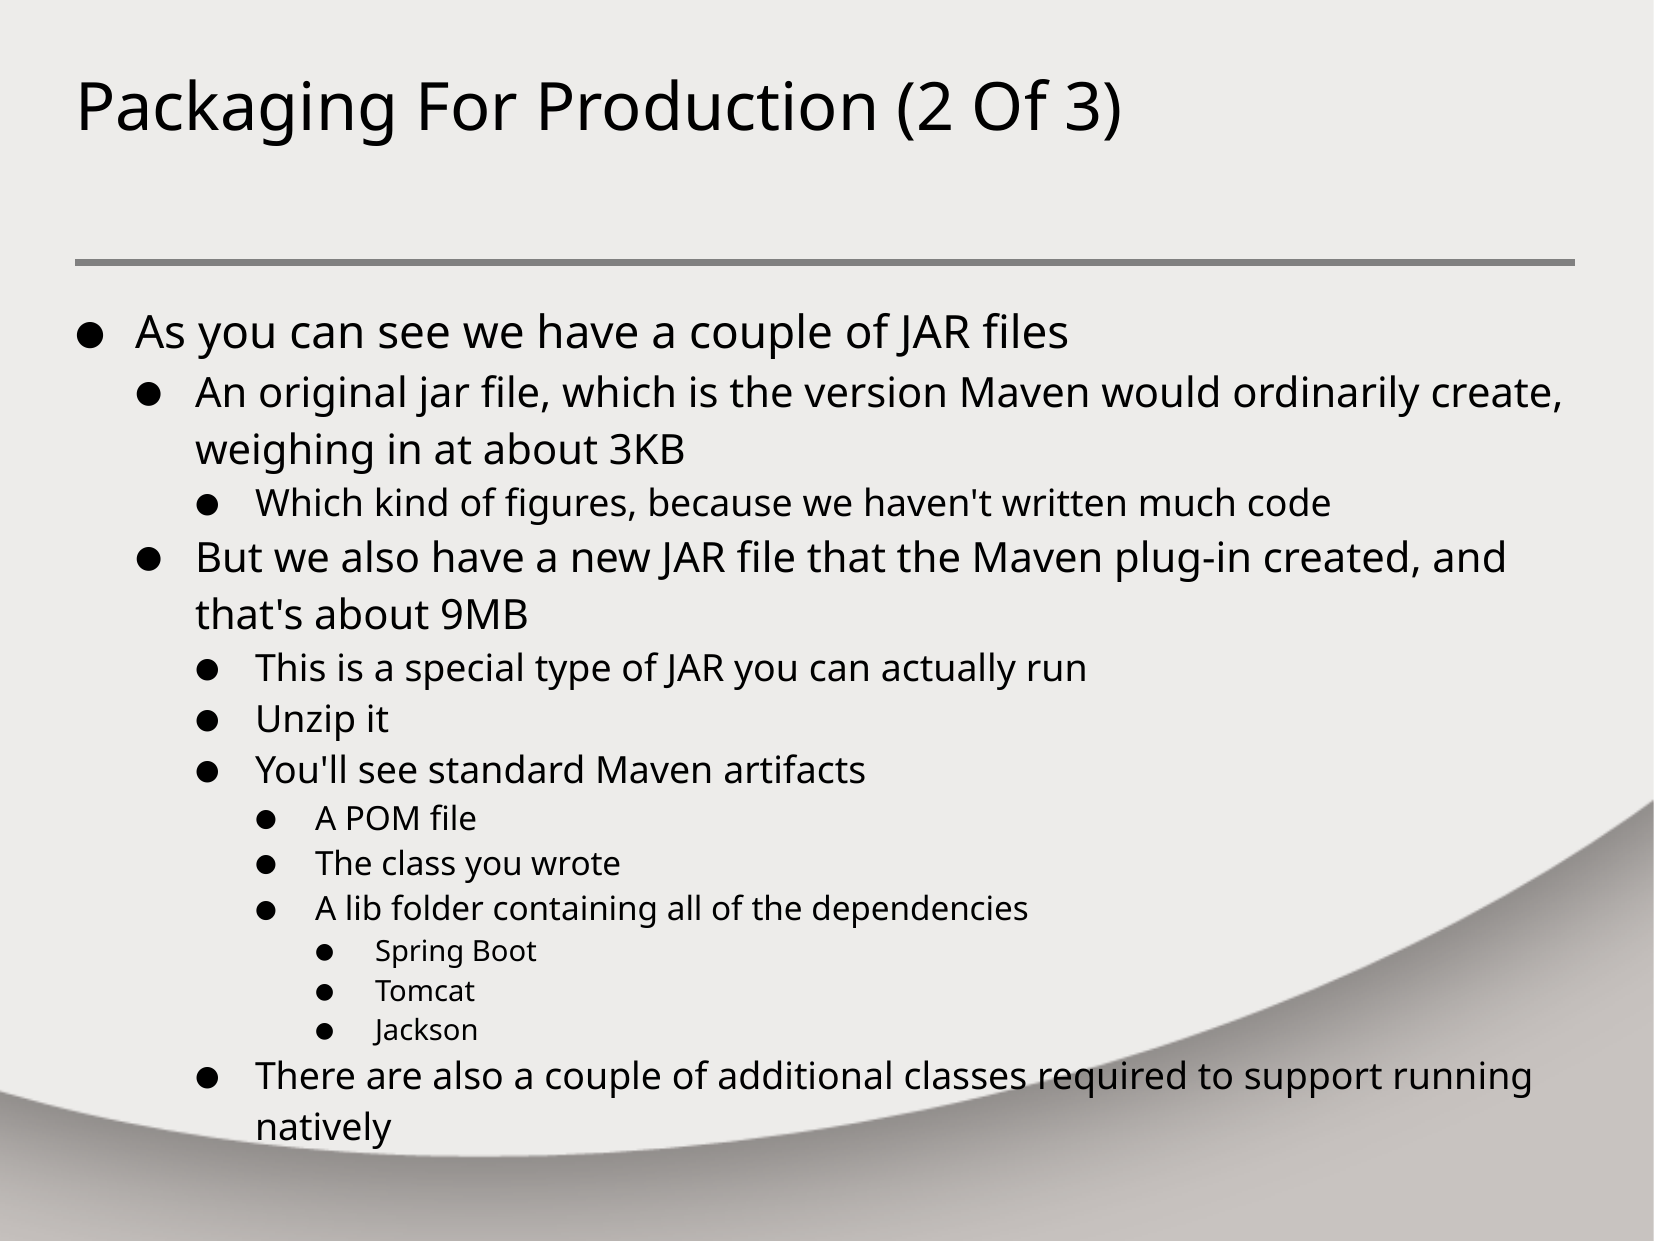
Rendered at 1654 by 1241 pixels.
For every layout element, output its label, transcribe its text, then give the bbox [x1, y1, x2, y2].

title Packaging For Production (2 Of 3) [75, 75, 1576, 226]
picture [0, 0, 1654, 1241]
list As you can see we have a couple of JAR files An original jar file, which is the version Maven would ordinarily create, weighing in at about 3KB Which kind of figures, because we haven't written much code But we also have a new JAR file that the Maven plug-in created, and that's about 9MB This is a special type of JAR you can actually run Unzip it You'll see standard Maven artifacts A POM file The class you wrote A lib folder containing all of the dependencies Spring Boot Tomcat Jackson There are also a couple of additional classes required to support running natively [75, 299, 1576, 1163]
